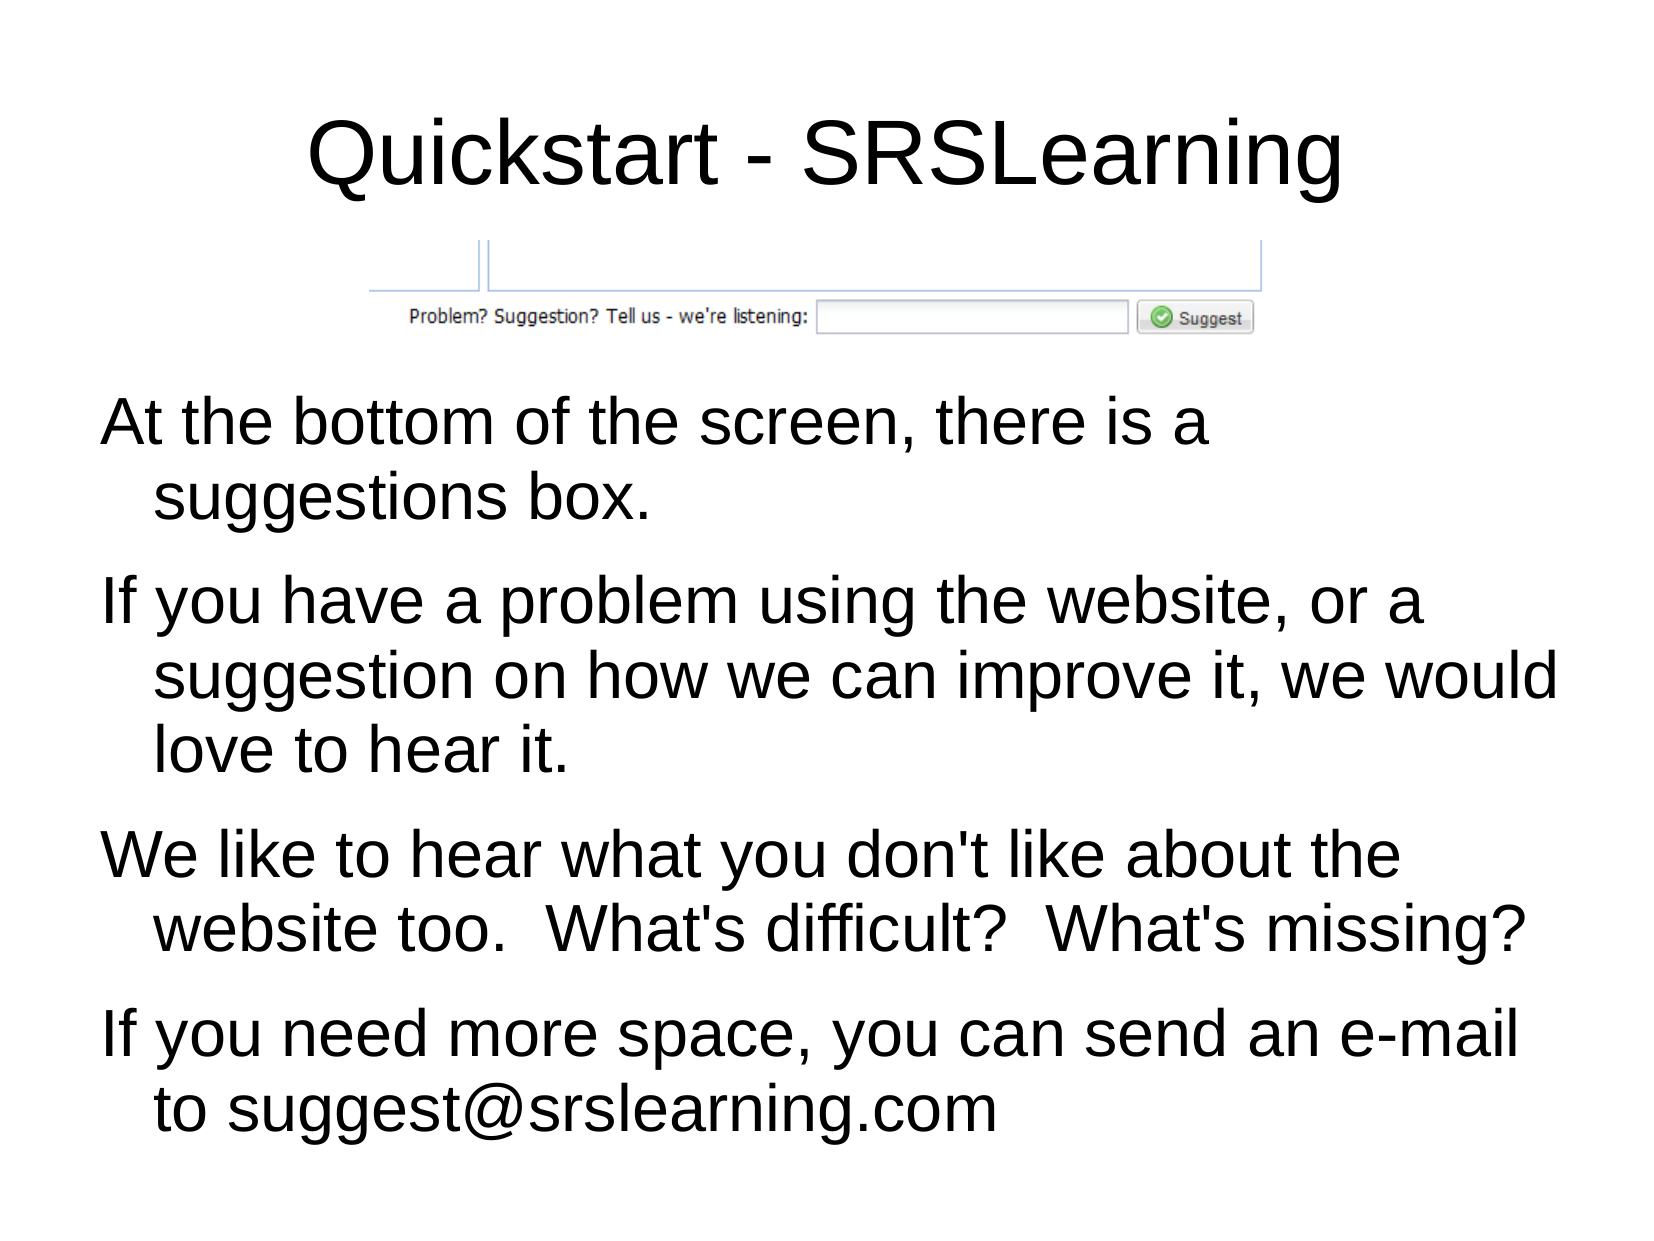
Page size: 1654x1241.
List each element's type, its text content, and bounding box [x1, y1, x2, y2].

title Quickstart - SRSLearning [82, 56, 1571, 250]
picture [369, 240, 1295, 391]
list At the bottom of the screen, there is a suggestions box. If you have a problem using the website, or a suggestion on how we can improve it, we would love to hear it. We like to hear what you don't like about the website too. What's difficult? What's missing? If you need more space, you can send an e-mail to suggest@srslearning.com [82, 383, 1571, 1223]
